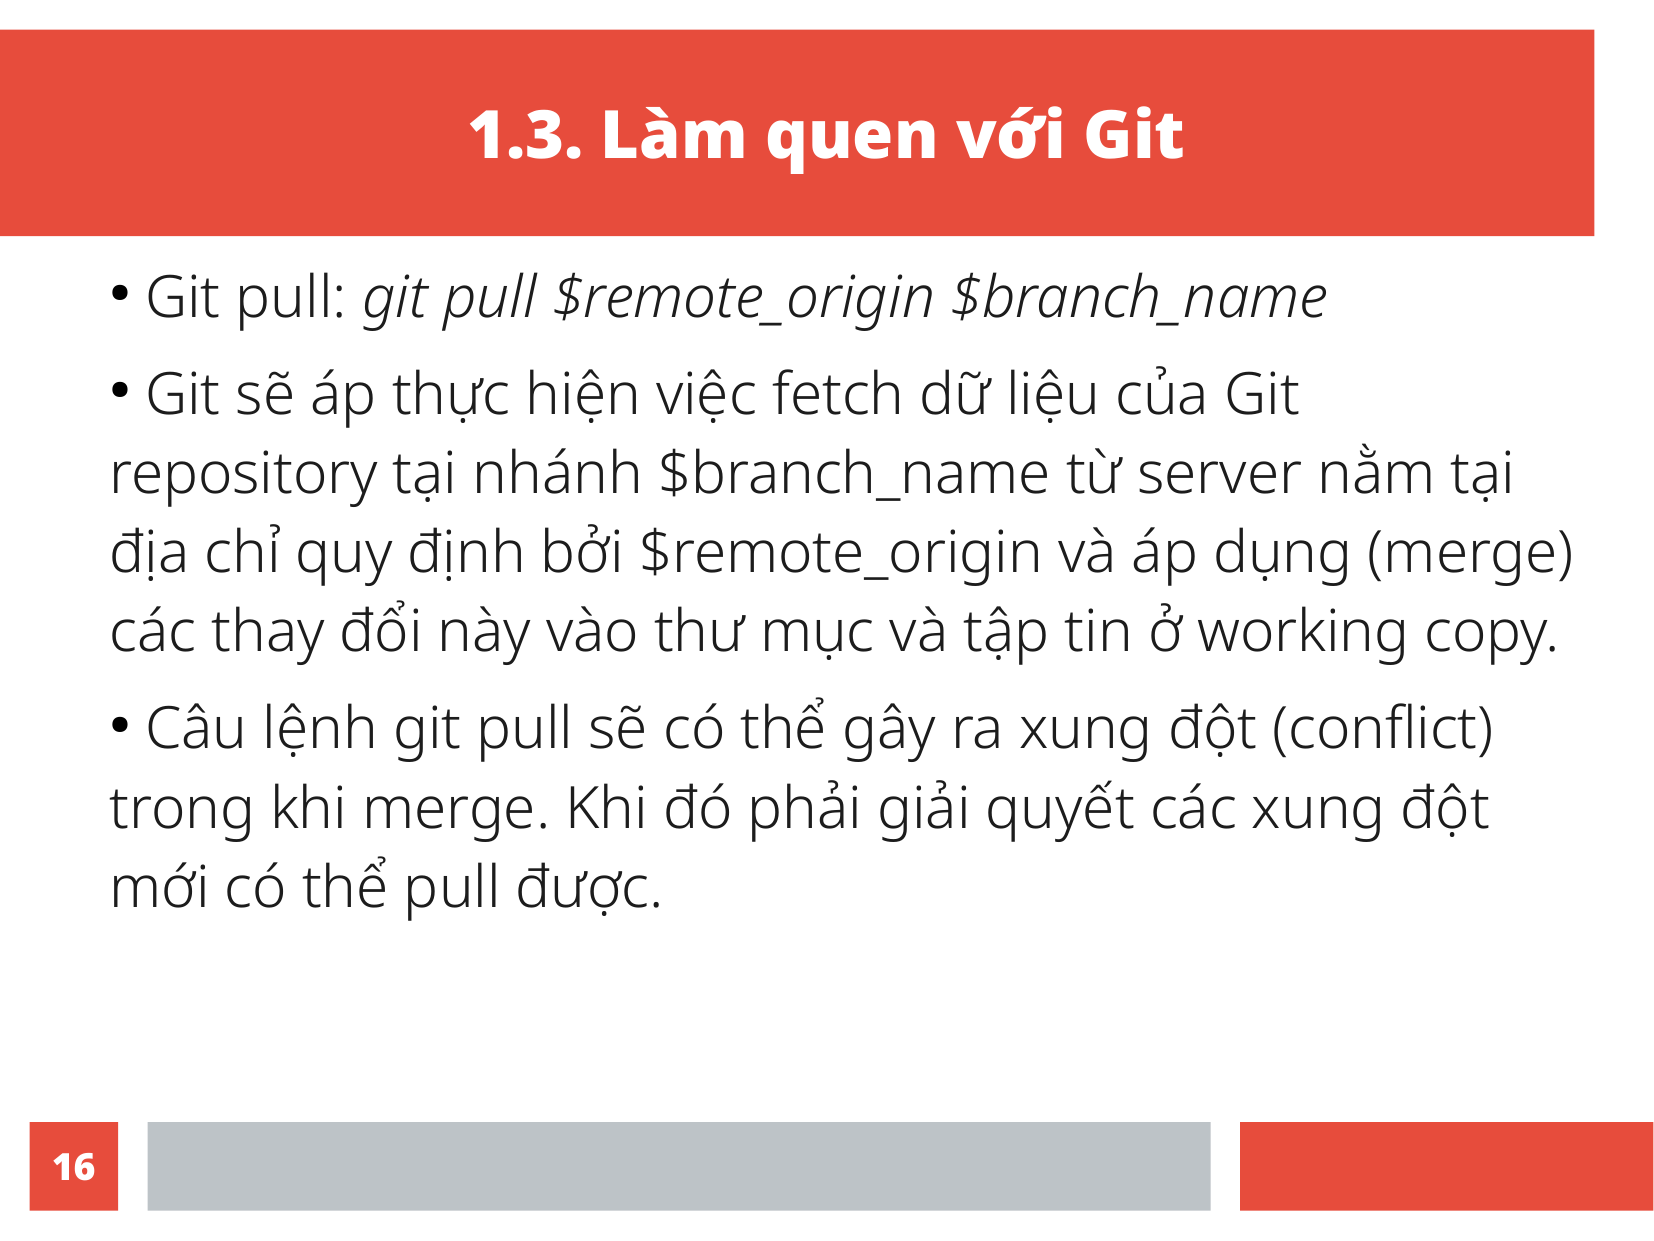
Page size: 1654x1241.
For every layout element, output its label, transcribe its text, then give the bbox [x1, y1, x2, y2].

title 1.3. Làm quen với Git [59, 59, 1595, 207]
list Git pull: git pull $remote_origin $branch_name Git sẽ áp thực hiện việc fetch dữ liệu của Git repository tại nhánh $branch_name từ server nằm tại địa chỉ quy định bởi $remote_origin và áp dụng (merge) các thay đổi này vào thư mục và tập tin ở working copy. Câu lệnh git pull sẽ có thể gây ra xung đột (conflict) trong khi merge. Khi đó phải giải quyết các xung đột mới có thể pull được. [15, 255, 1576, 1081]
